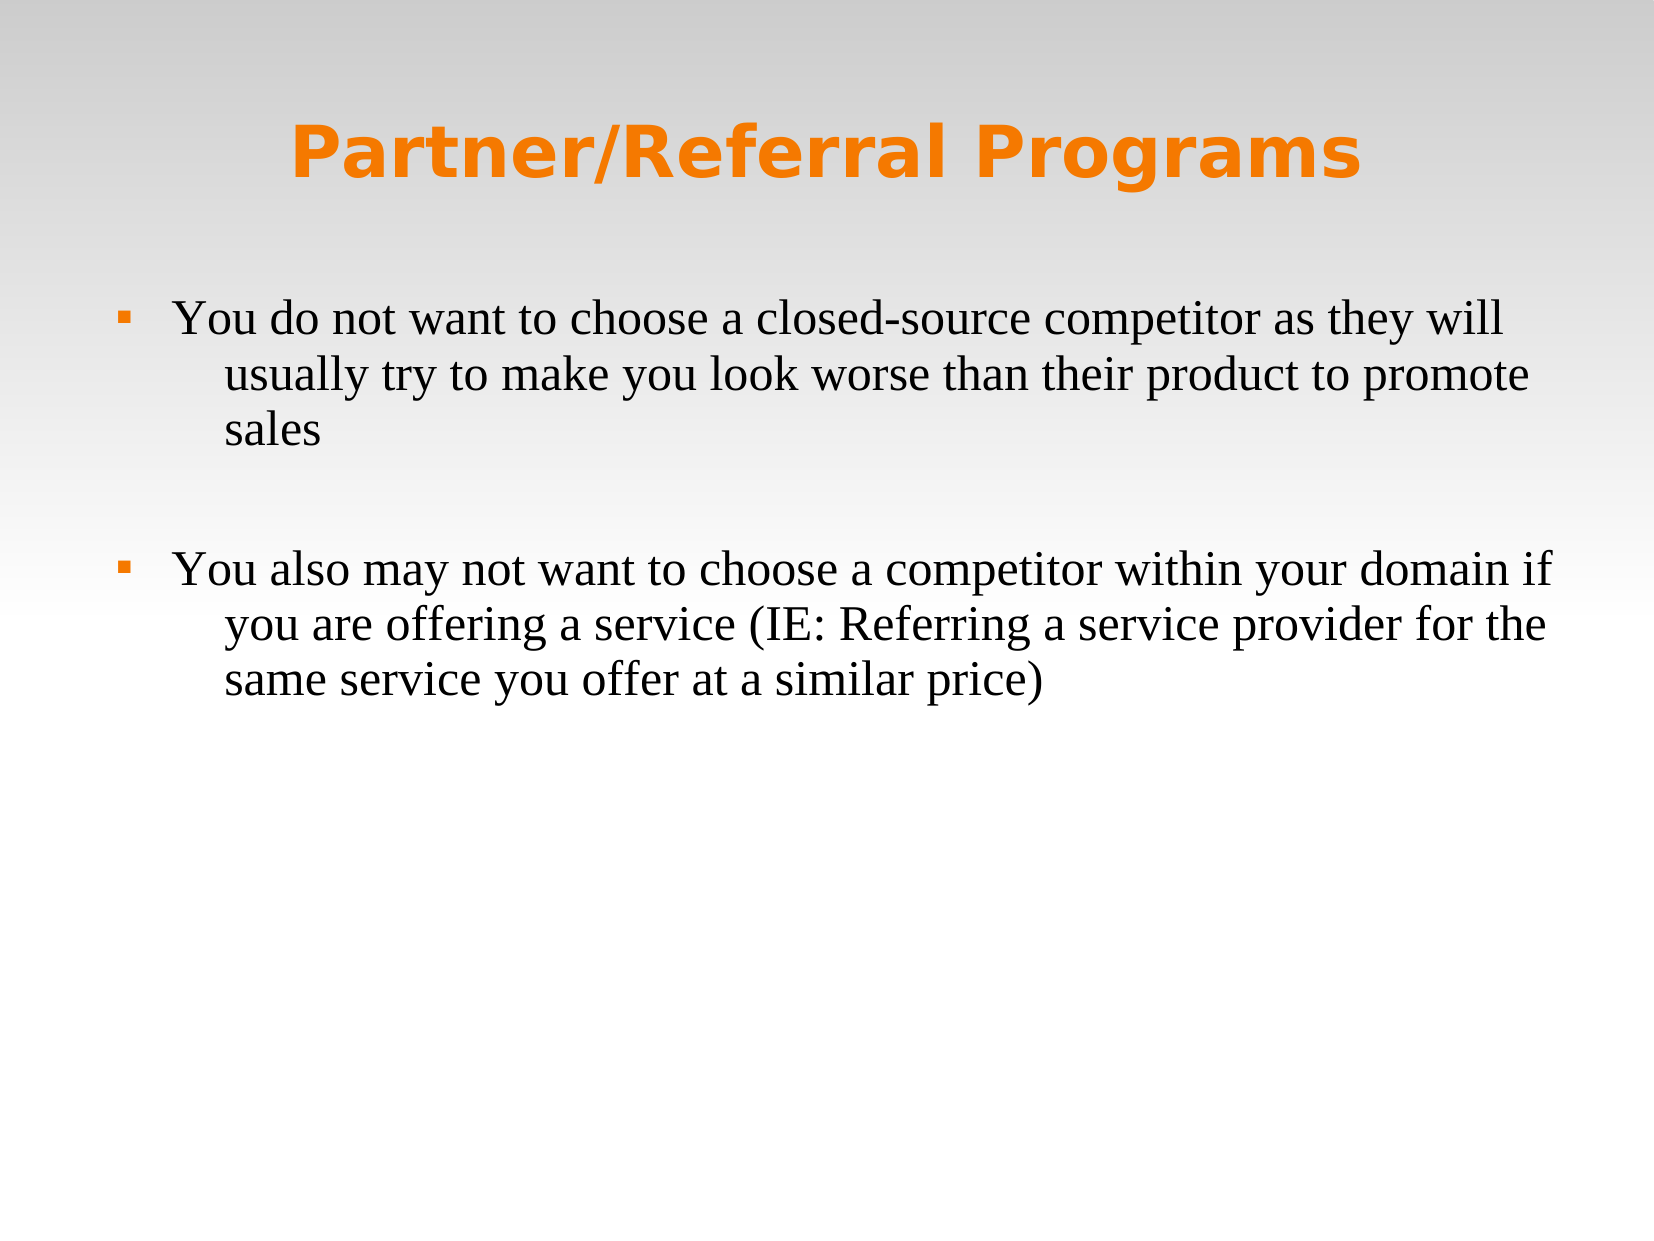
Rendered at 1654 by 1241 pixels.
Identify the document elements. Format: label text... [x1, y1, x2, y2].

list You do not want to choose a closed-source competitor as they will usually try to make you look worse than their product to promote sales You also may not want to choose a competitor within your domain if you are offering a service (IE: Referring a service provider for the same service you offer at a similar price) [82, 290, 1571, 1109]
title Partner/Referral Programs [82, 49, 1571, 257]
